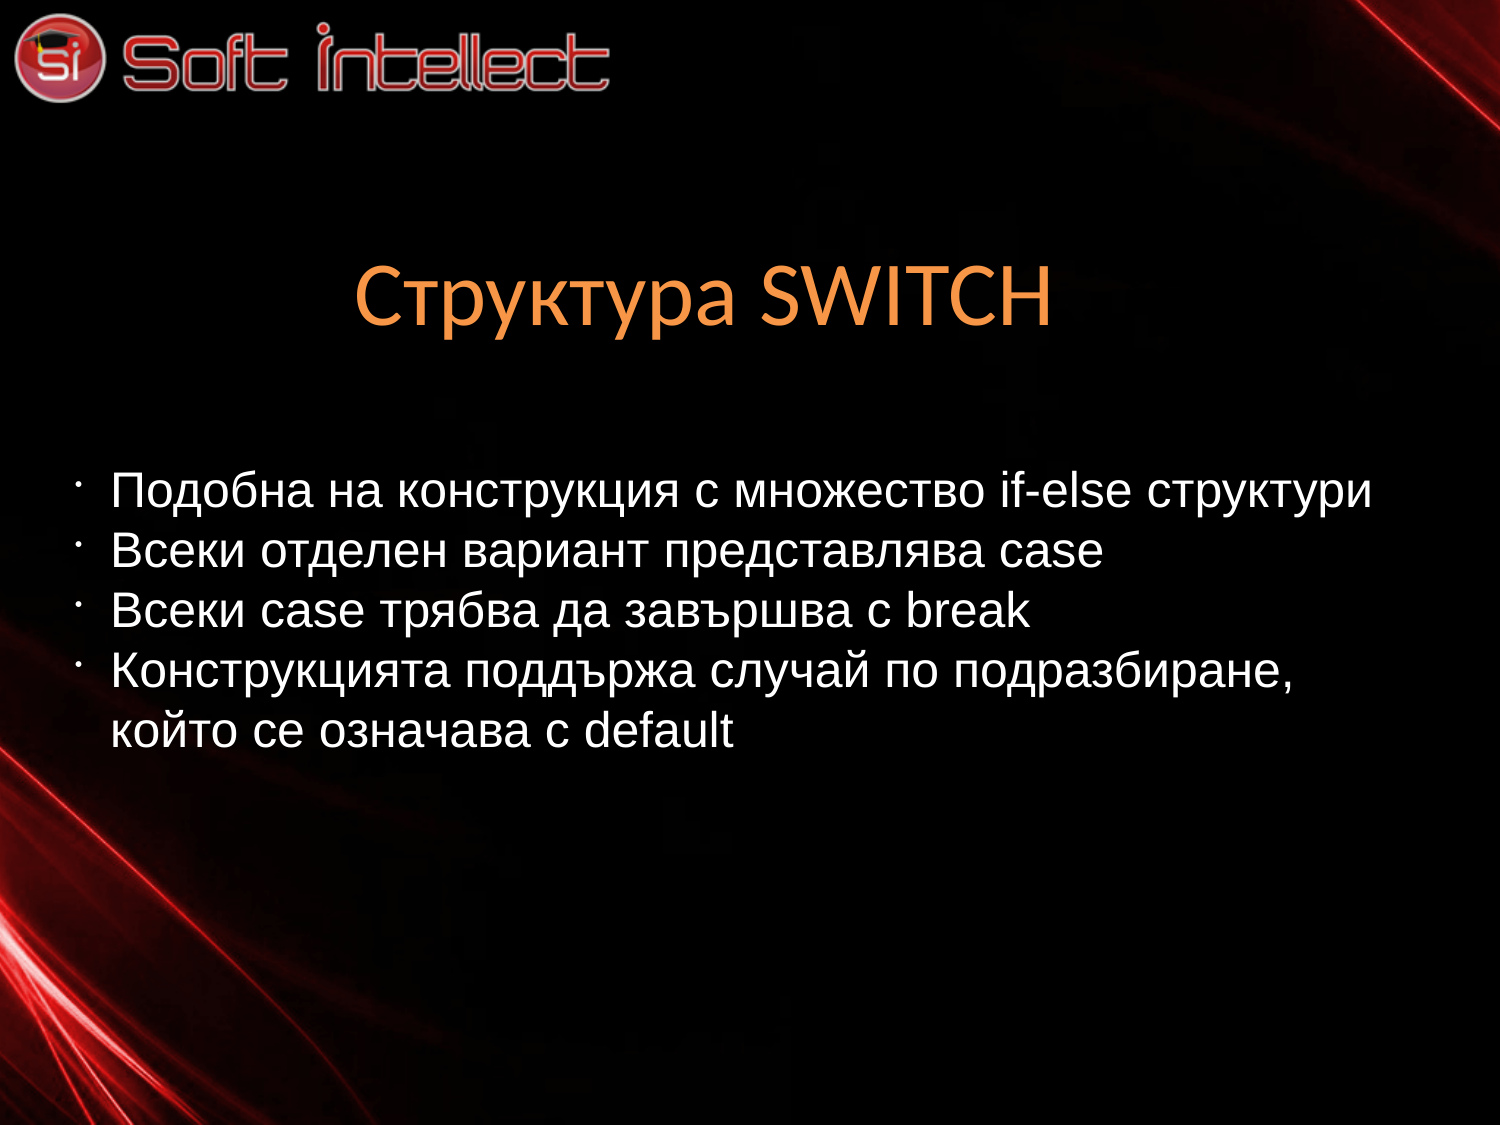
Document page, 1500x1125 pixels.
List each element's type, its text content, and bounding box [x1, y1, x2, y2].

text_box Подобна на конструкция с множество if-else структури Всеки отделен вариант представлява case Всеки case трябва да завършва с break Конструкцията поддържа случай по подразбиране, който се означава с default [60, 450, 1410, 780]
picture [0, 0, 1500, 1125]
text_box Структура SWITCH [29, 195, 1380, 383]
